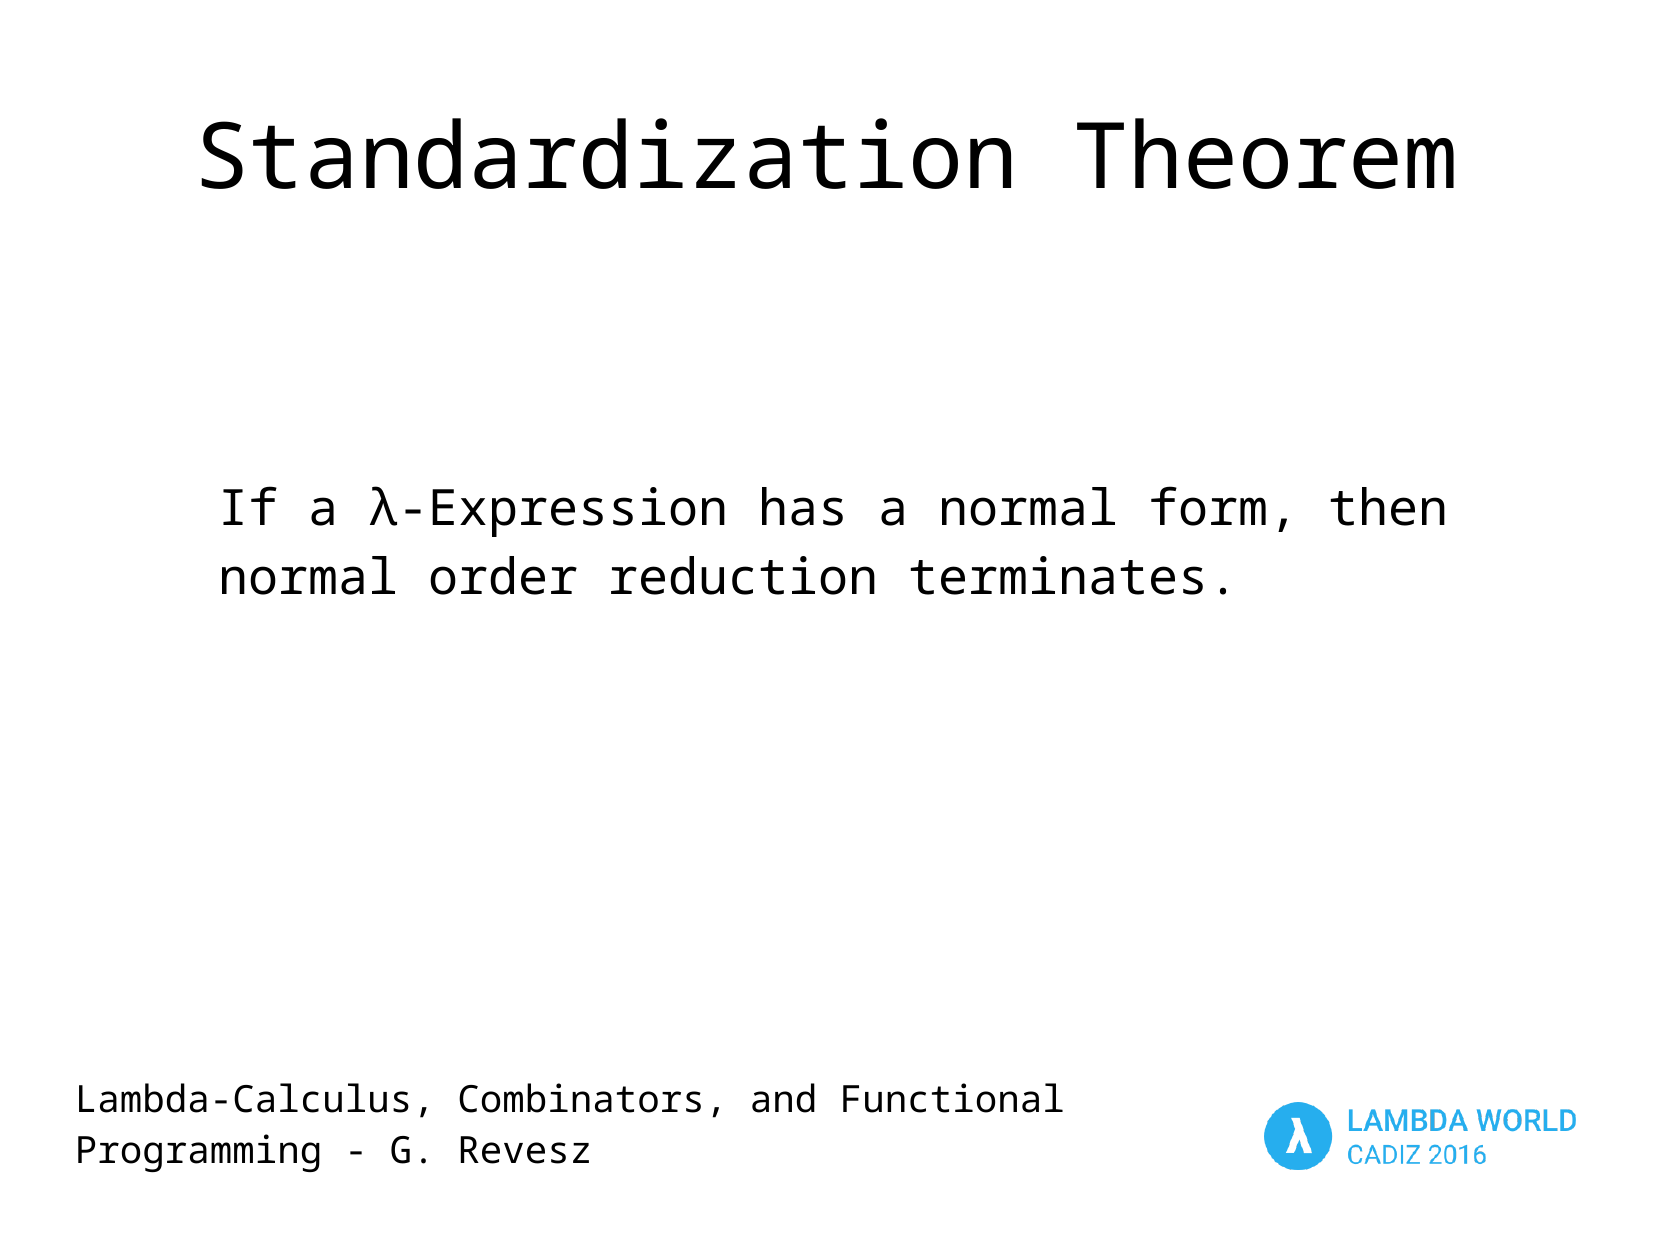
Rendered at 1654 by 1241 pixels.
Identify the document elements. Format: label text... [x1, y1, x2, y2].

title Standardization Theorem [82, 49, 1571, 257]
text_box If a λ-Expression has a normal form, then normal order reduction terminates. [203, 465, 1494, 629]
text_box Lambda-Calculus, Combinators, and Functional Programming - G. Revesz [60, 1065, 1111, 1193]
picture [1264, 1102, 1576, 1171]
